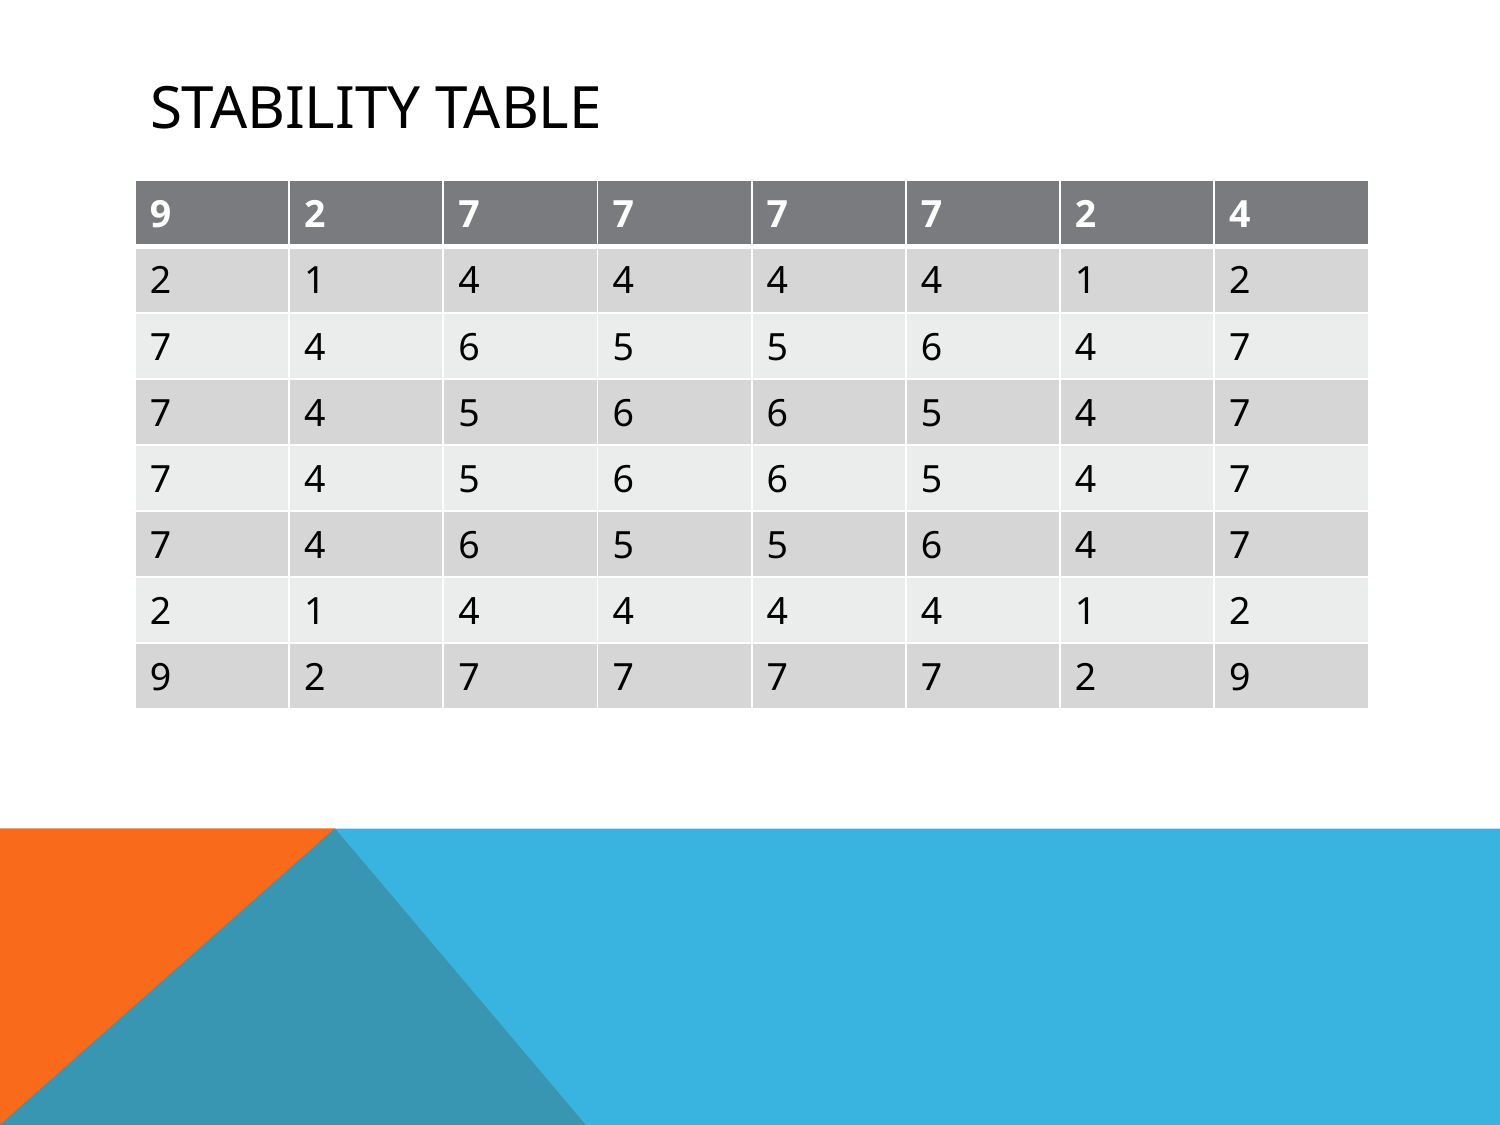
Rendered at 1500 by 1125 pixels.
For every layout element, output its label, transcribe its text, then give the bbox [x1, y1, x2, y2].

table_cell 5 [907, 446, 1059, 510]
table_cell 4 [444, 249, 597, 312]
table_cell 7 [136, 380, 288, 444]
table_cell 2 [1215, 249, 1368, 312]
table_cell 5 [598, 512, 751, 576]
table_cell 4 [1061, 314, 1213, 378]
table_cell 2 [290, 644, 442, 708]
title STABILITY TABLE [135, 60, 1369, 150]
table_cell 1 [1061, 249, 1213, 312]
table_cell 5 [753, 512, 905, 576]
table_header 4 [1215, 181, 1368, 244]
table_header 7 [907, 181, 1059, 244]
table_cell 4 [290, 314, 442, 378]
table_cell 5 [907, 380, 1059, 444]
table_cell 2 [1061, 644, 1213, 708]
table_cell 4 [290, 446, 442, 510]
table_cell 6 [598, 380, 751, 444]
table_header 2 [1061, 181, 1213, 244]
table_cell 4 [907, 578, 1059, 642]
table_cell 6 [907, 314, 1059, 378]
table_cell 2 [1215, 578, 1368, 642]
table_cell 4 [907, 249, 1059, 312]
table_header 7 [753, 181, 905, 244]
table_header 2 [290, 181, 442, 244]
table_header 9 [136, 181, 288, 244]
table_cell 1 [1061, 578, 1213, 642]
table_header 7 [598, 181, 751, 244]
table_cell 9 [136, 644, 288, 708]
table_cell 4 [753, 249, 905, 312]
table_cell 7 [136, 512, 288, 576]
table_cell 4 [1061, 446, 1213, 510]
table_cell 4 [753, 578, 905, 642]
table_cell 4 [598, 249, 751, 312]
table_cell 2 [136, 249, 288, 312]
table_cell 6 [598, 446, 751, 510]
table_cell 5 [598, 314, 751, 378]
table_cell 5 [753, 314, 905, 378]
table_cell 6 [444, 314, 597, 378]
table_cell 4 [290, 512, 442, 576]
table_cell 5 [444, 380, 597, 444]
table_cell 4 [1061, 380, 1213, 444]
table_cell 6 [444, 512, 597, 576]
table_cell 7 [753, 644, 905, 708]
table_cell 1 [290, 249, 442, 312]
table_cell 7 [1215, 314, 1368, 378]
table_cell 2 [136, 578, 288, 642]
table_cell 7 [1215, 380, 1368, 444]
table_cell 4 [290, 380, 442, 444]
table_cell 4 [444, 578, 597, 642]
table_cell 4 [598, 578, 751, 642]
table_cell 7 [136, 446, 288, 510]
table_cell 7 [598, 644, 751, 708]
table_cell 6 [753, 380, 905, 444]
table_cell 7 [1215, 446, 1368, 510]
table_cell 7 [444, 644, 597, 708]
table_cell 9 [1215, 644, 1368, 708]
table_cell 7 [1215, 512, 1368, 576]
table_header 7 [444, 181, 597, 244]
table_cell 6 [907, 512, 1059, 576]
table_cell 7 [907, 644, 1059, 708]
table_cell 4 [1061, 512, 1213, 576]
table_cell 7 [136, 314, 288, 378]
table_cell 6 [753, 446, 905, 510]
table_cell 1 [290, 578, 442, 642]
table_cell 5 [444, 446, 597, 510]
